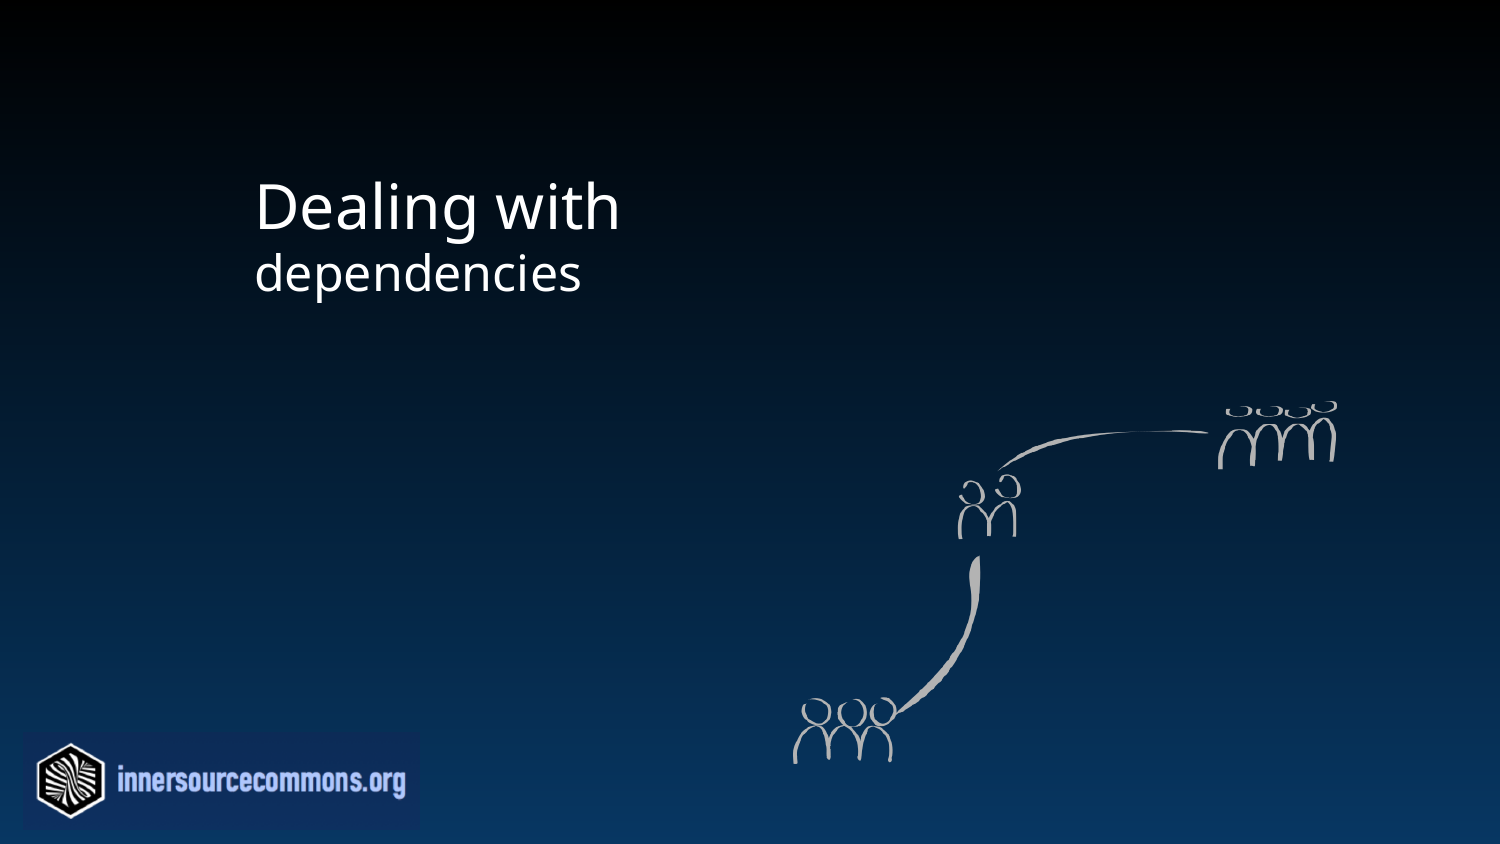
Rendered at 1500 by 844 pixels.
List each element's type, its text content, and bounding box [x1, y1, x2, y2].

picture [793, 401, 1337, 764]
picture [23, 732, 420, 830]
text_box Dealing with dependencies [239, 151, 884, 239]
